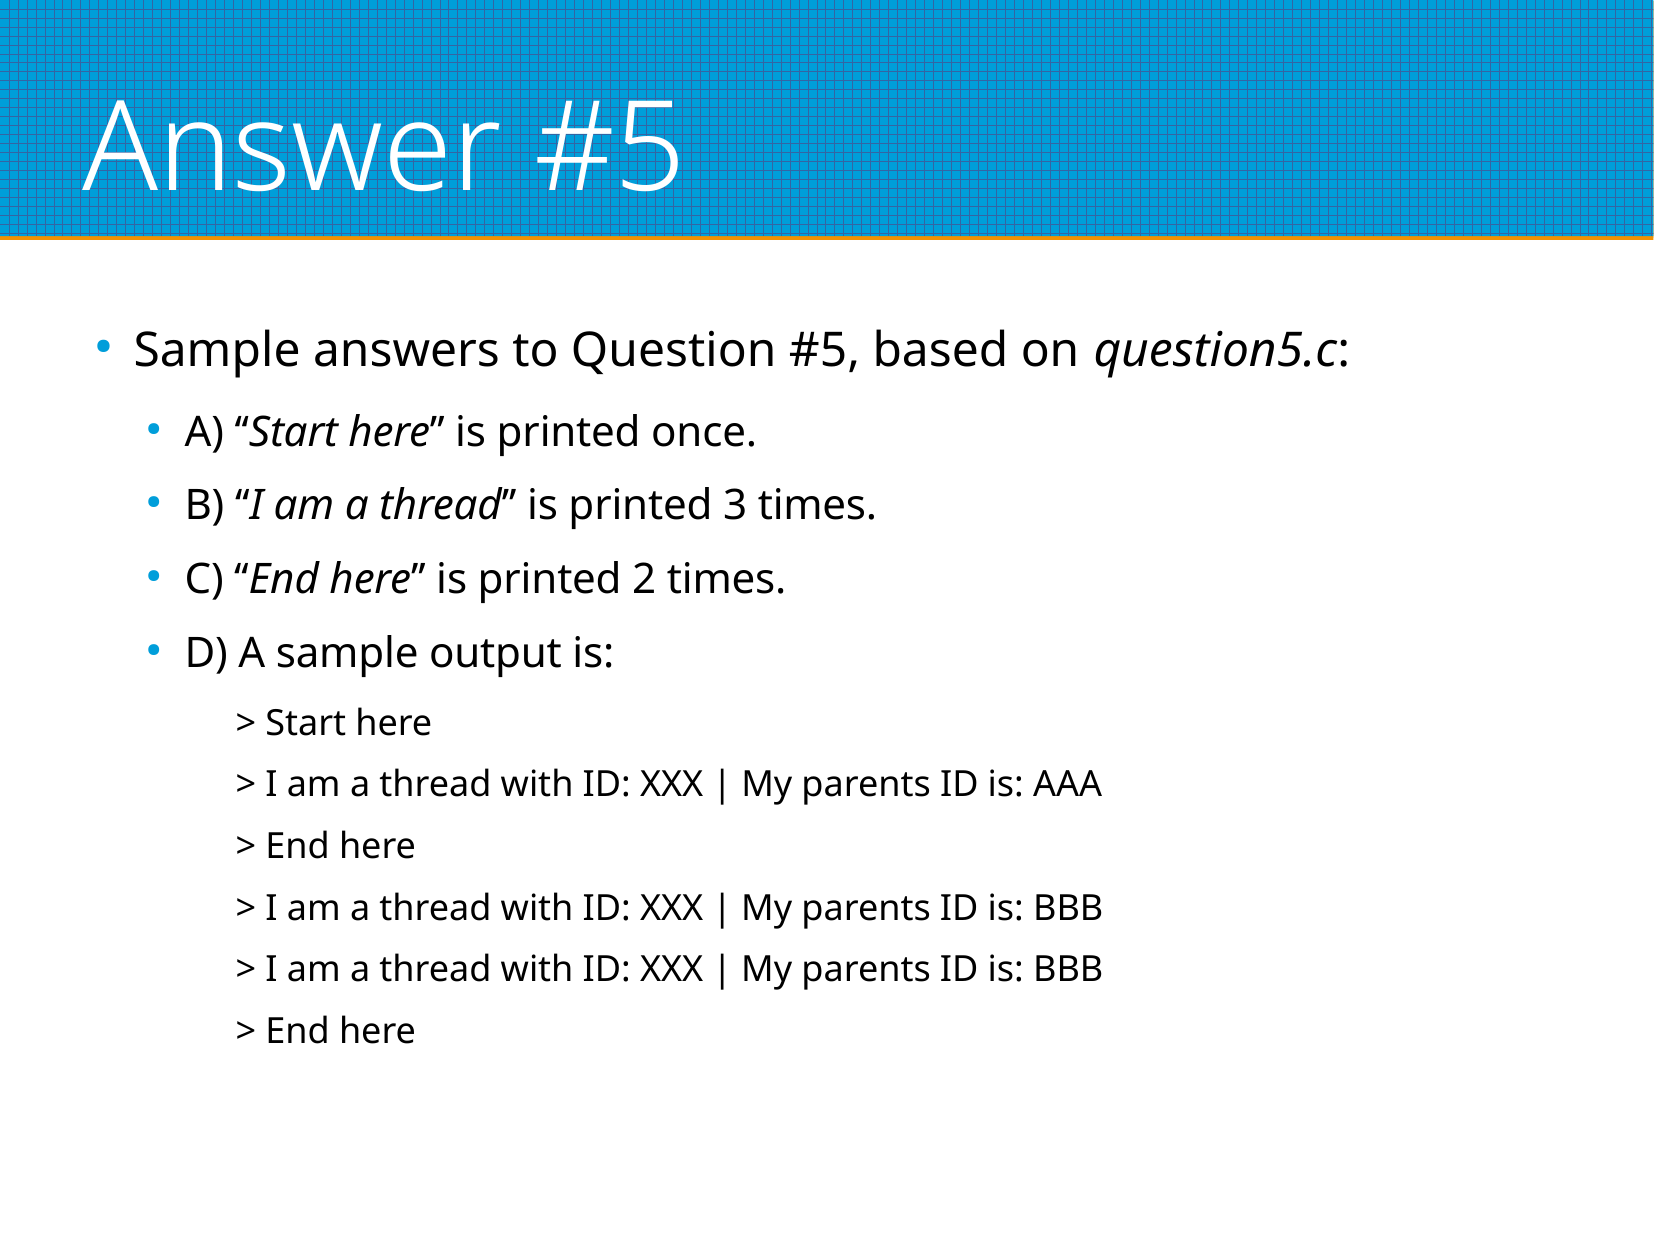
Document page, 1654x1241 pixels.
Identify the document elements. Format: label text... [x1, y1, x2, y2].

list Sample answers to Question #5, based on question5.c: A) ‘‘Start here’’ is printed once. B) ‘‘I am a thread’’ is printed 3 times. C) ‘‘End here’’ is printed 2 times. D) A sample output is: > Start here > I am a thread with ID: XXX | My parents ID is: AAA > End here > I am a thread with ID: XXX | My parents ID is: BBB > I am a thread with ID: XXX | My parents ID is: BBB > End here [82, 314, 1563, 1063]
title Answer #5 [82, 19, 1571, 227]
